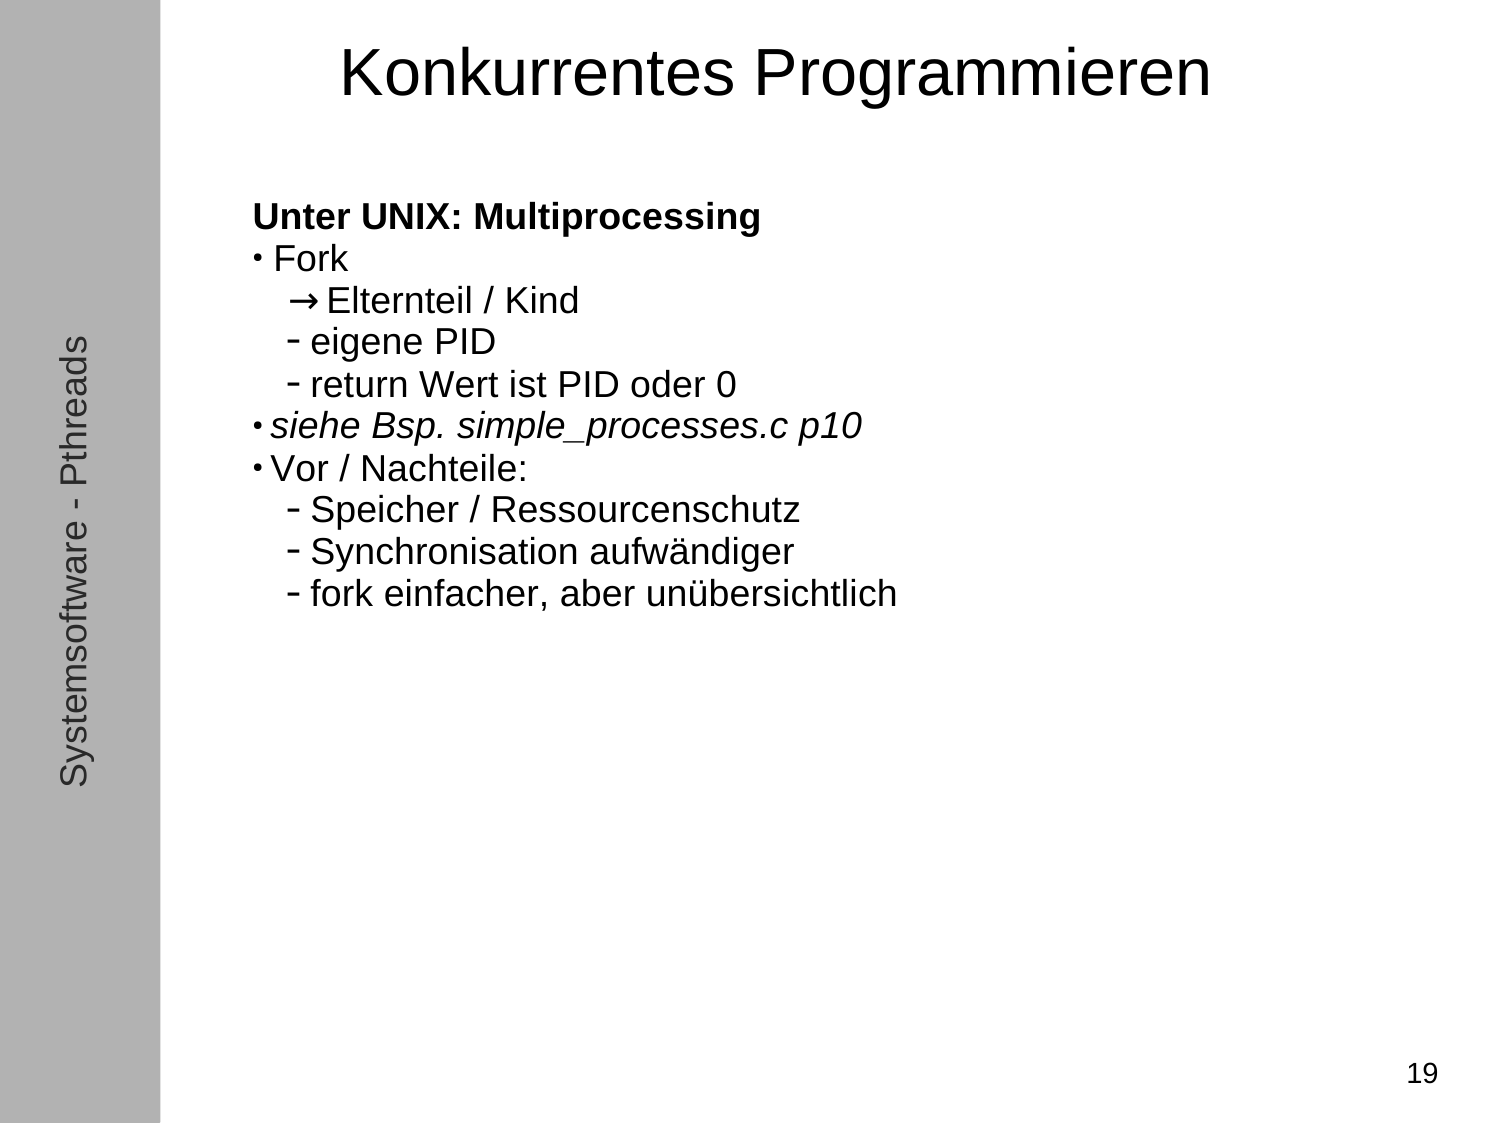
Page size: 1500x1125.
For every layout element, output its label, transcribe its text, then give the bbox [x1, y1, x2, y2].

text_box Konkurrentes Programmieren [266, 27, 1286, 123]
text_box Systemsoftware - Pthreads [47, 1, 121, 1124]
text_box [0, 0, 160, 1123]
text_box Unter UNIX: Multiprocessing Fork Elternteil / Kind eigene PID return Wert ist PID oder 0 siehe Bsp. simple_processes.c p10 Vor / Nachteile: Speicher / Ressourcenschutz Synchronisation aufwändiger fork einfacher, aber unübersichtlich [237, 187, 1448, 918]
text_box <number> [1406, 1057, 1500, 1106]
